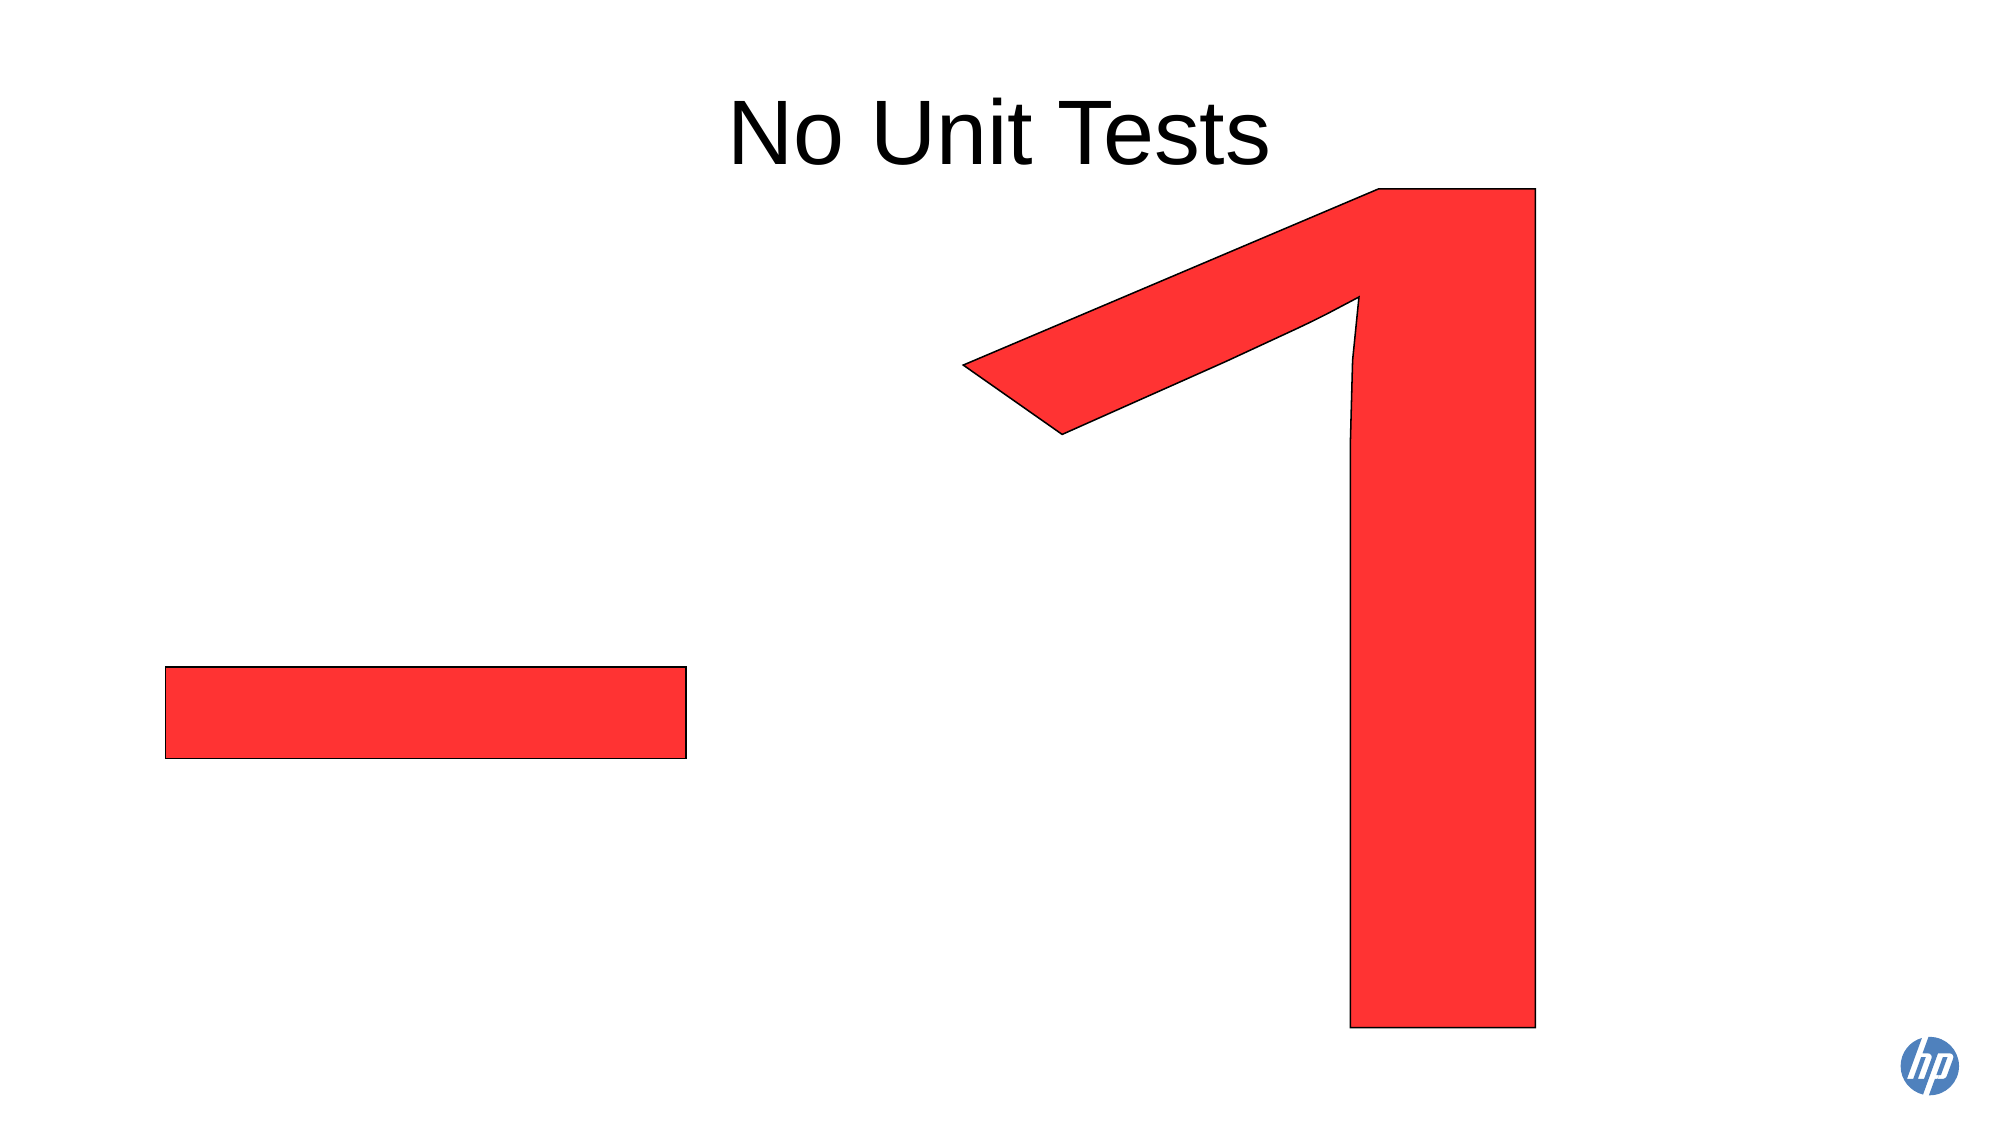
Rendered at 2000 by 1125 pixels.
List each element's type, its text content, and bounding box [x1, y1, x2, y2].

text_box -1 [165, 666, 686, 759]
title No Unit Tests [0, 4, 2000, 260]
text_box -1 [963, 188, 1536, 1028]
